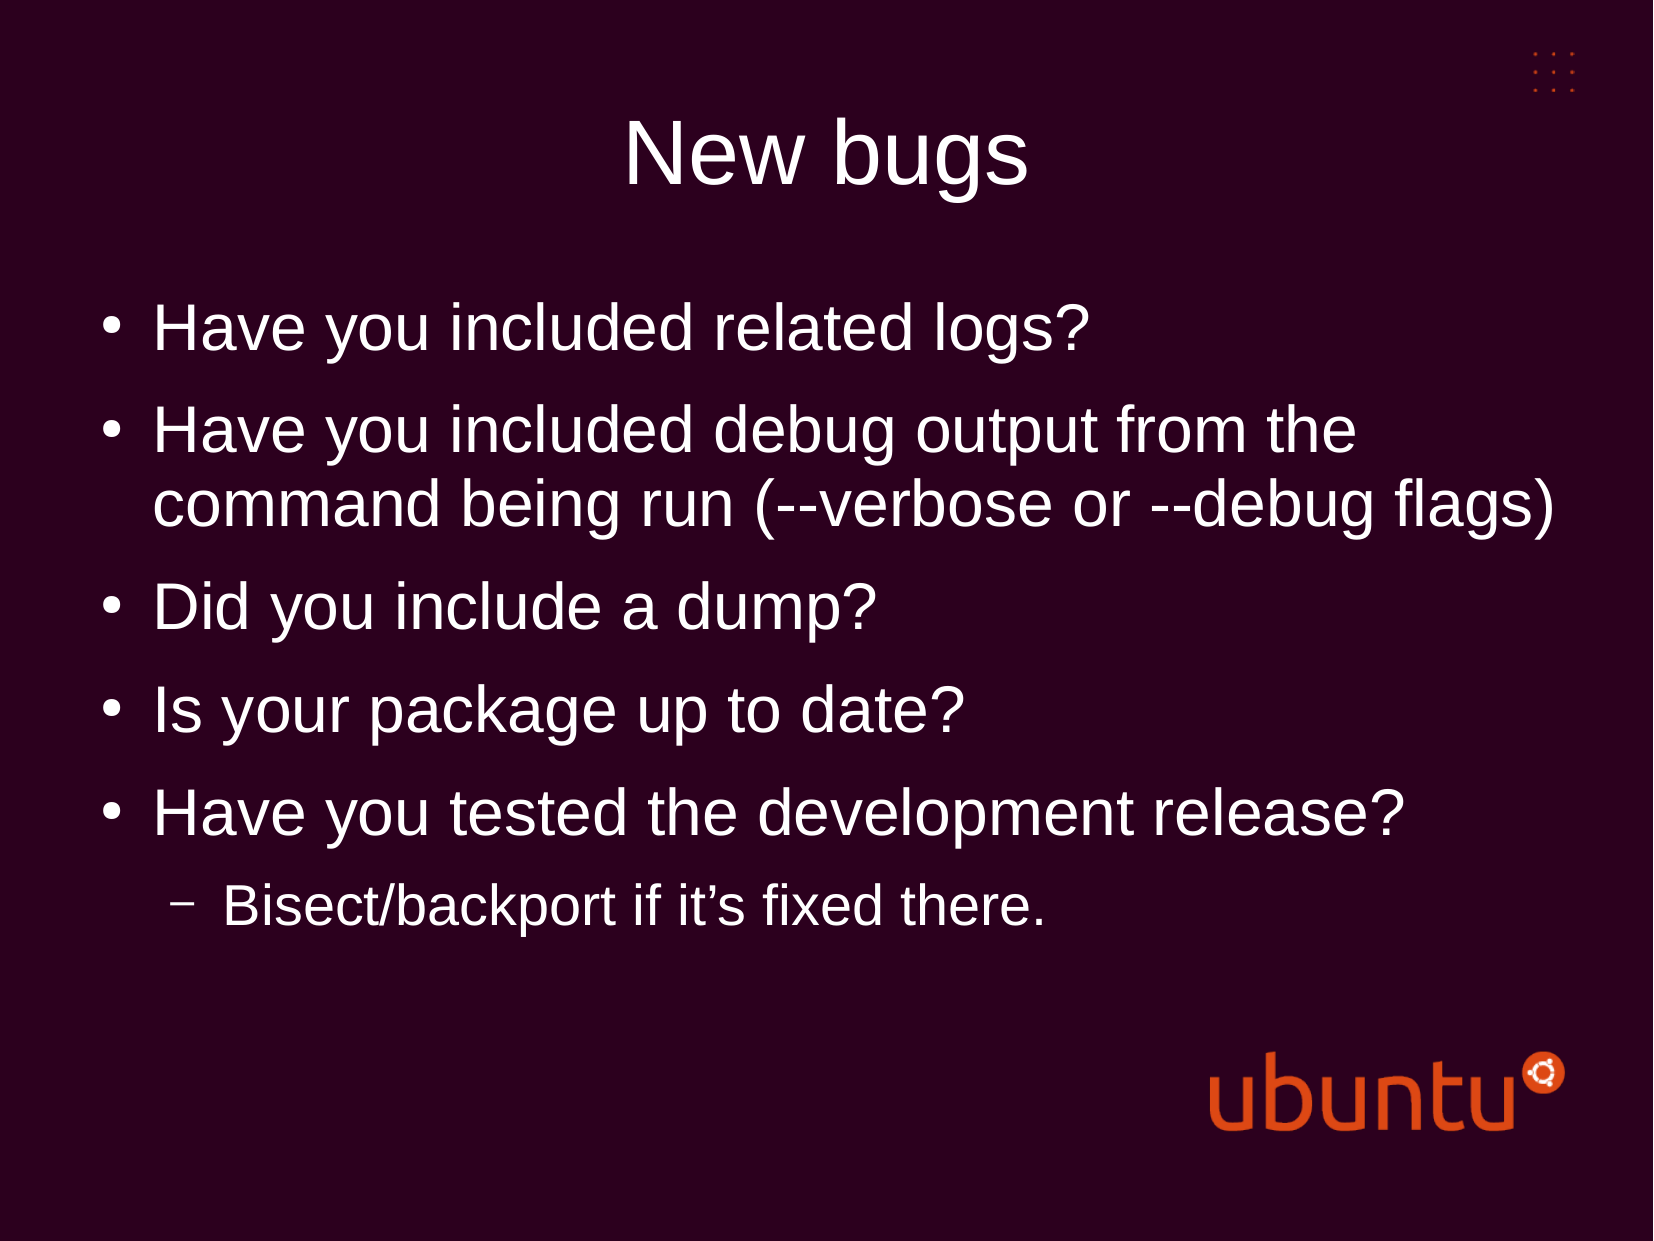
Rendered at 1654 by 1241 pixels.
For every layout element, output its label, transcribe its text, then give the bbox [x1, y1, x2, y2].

picture [1121, 960, 1653, 1223]
picture [1571, 49, 1575, 94]
title New bugs [82, 49, 1571, 257]
list Have you included related logs? Have you included debug output from the command being run (--verbose or --debug flags) Did you include a dump? Is your package up to date? Have you tested the development release? Bisect/backport if it’s fixed there. [82, 290, 1571, 1010]
